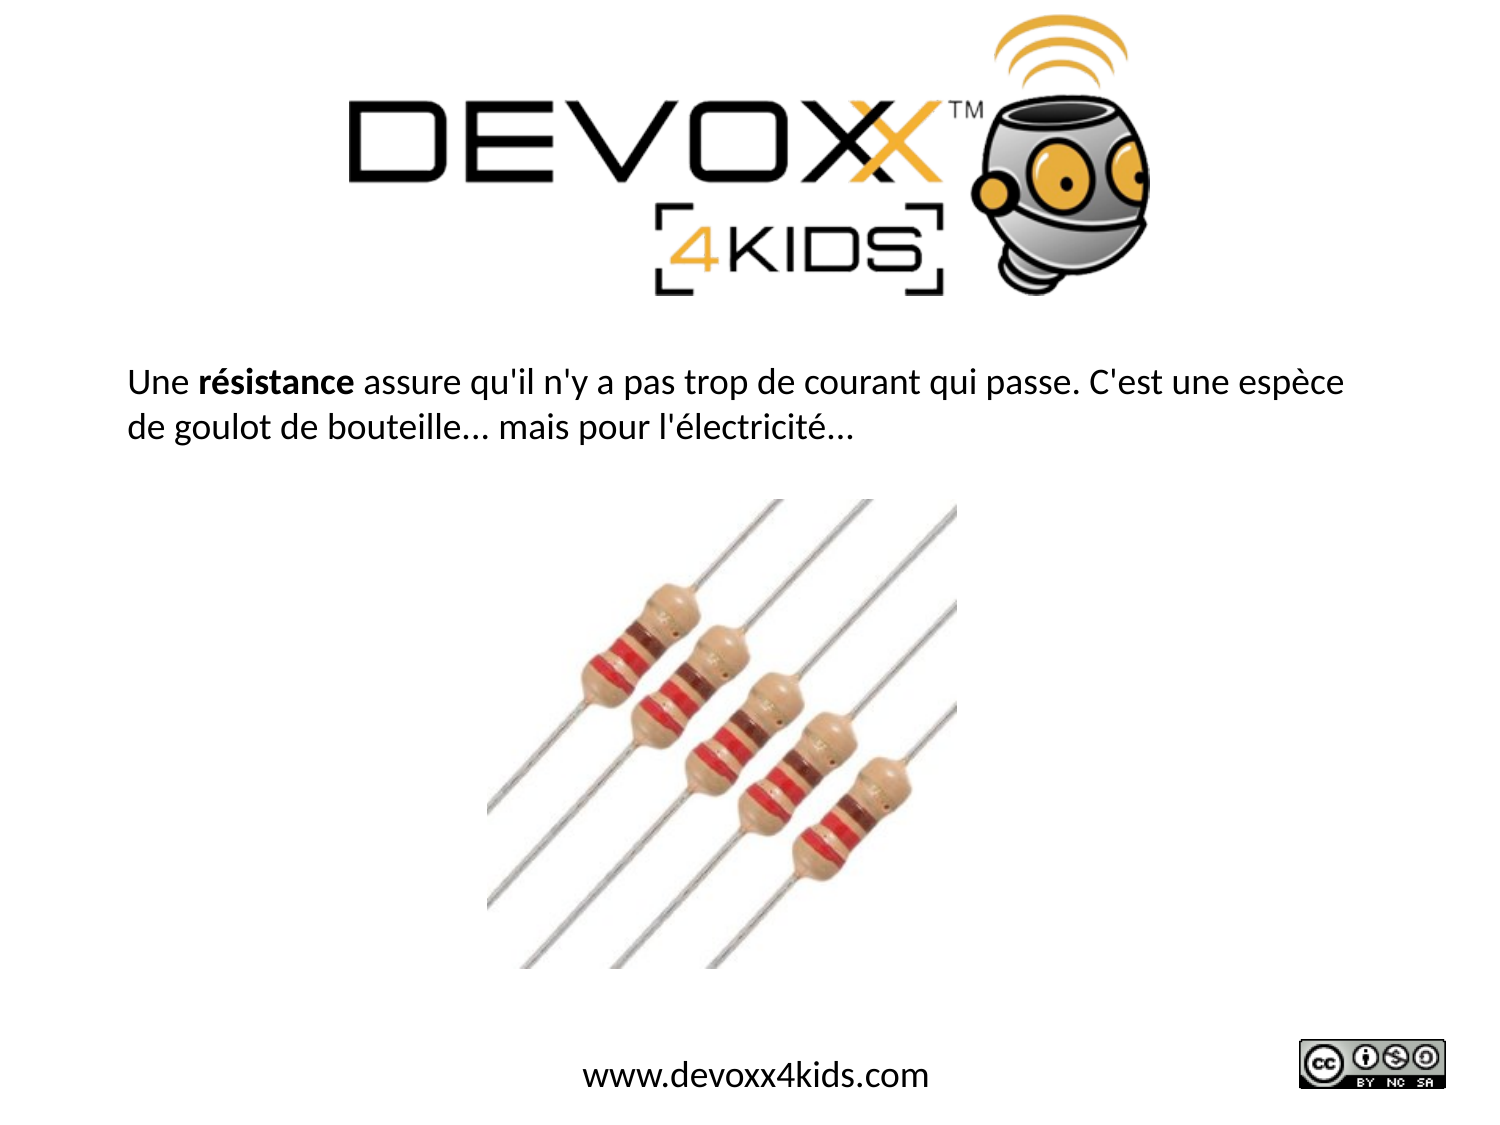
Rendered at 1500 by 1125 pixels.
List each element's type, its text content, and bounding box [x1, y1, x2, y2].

picture [349, 14, 1150, 296]
title Une résistance assure qu'il n'y a pas trop de courant qui passe. C'est une espèce de goulot de bouteille... mais pour l'électricité... [112, 349, 1388, 485]
picture [1299, 1039, 1446, 1089]
picture [487, 499, 957, 969]
